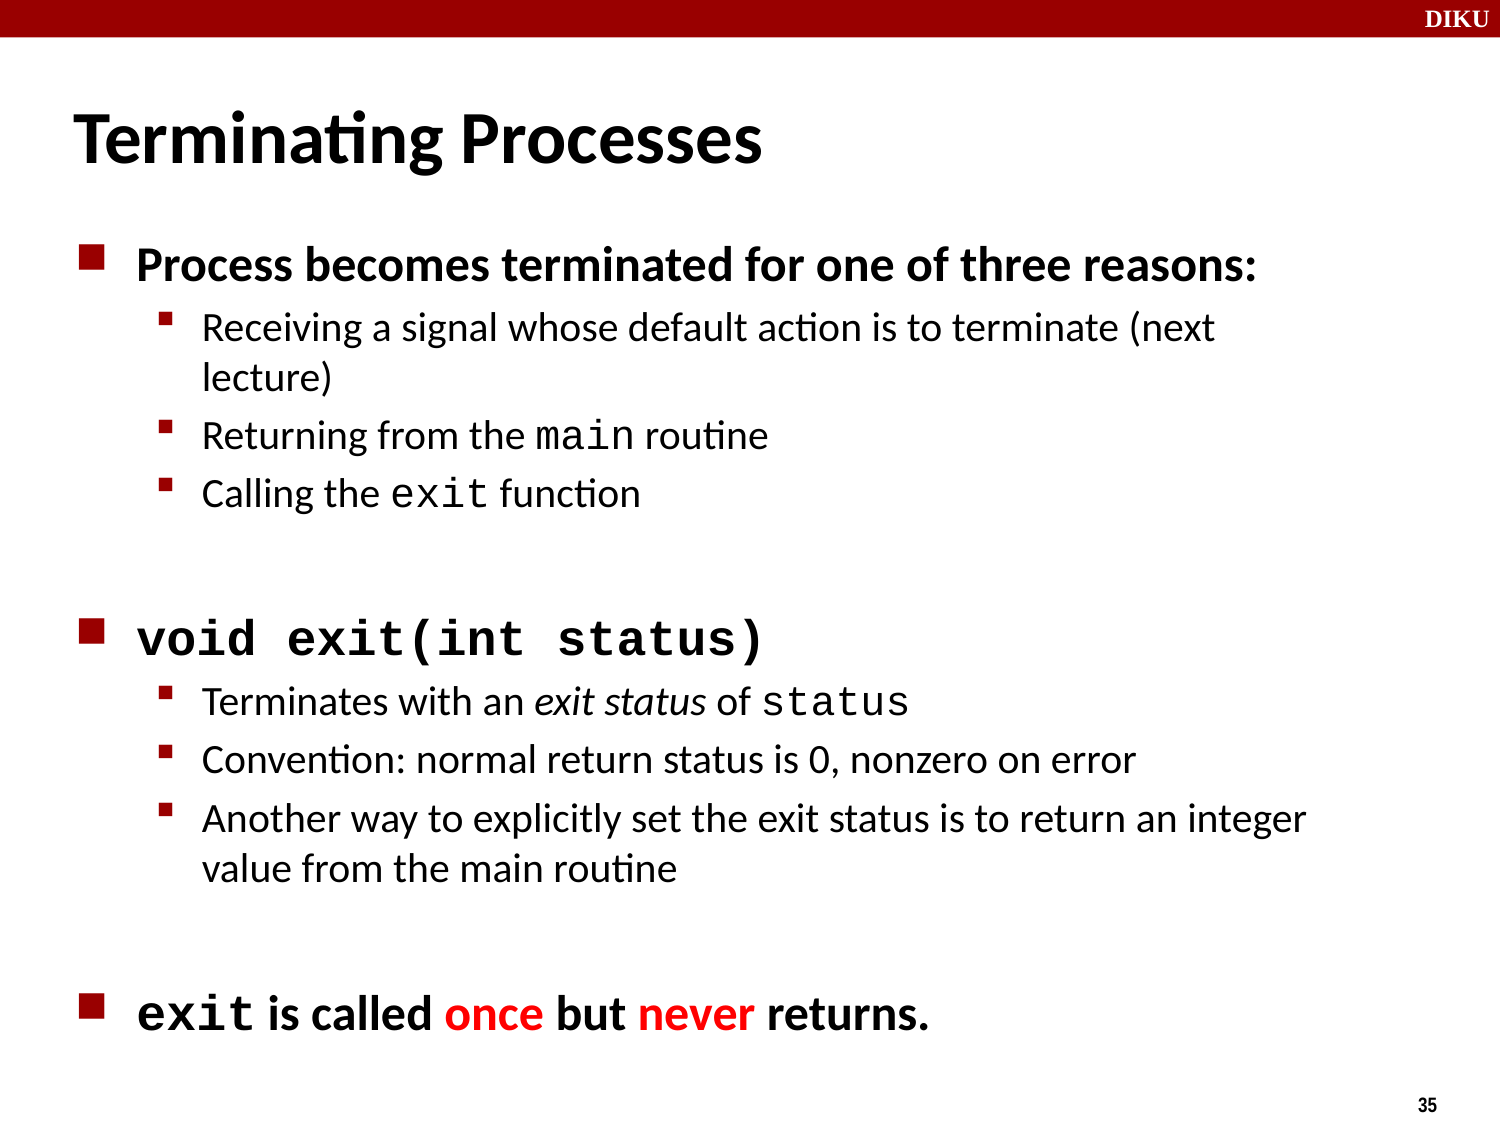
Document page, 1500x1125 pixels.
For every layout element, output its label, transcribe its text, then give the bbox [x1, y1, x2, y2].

list Process becomes terminated for one of three reasons: Receiving a signal whose default action is to terminate (next lecture) Returning from the main routine Calling the exit function void exit(int status) Terminates with an exit status of status Convention: normal return status is 0, nonzero on error Another way to explicitly set the exit status is to return an integer value from the main routine exit is called once but never returns. [65, 223, 1361, 1059]
title Terminating Processes [58, 71, 1304, 197]
